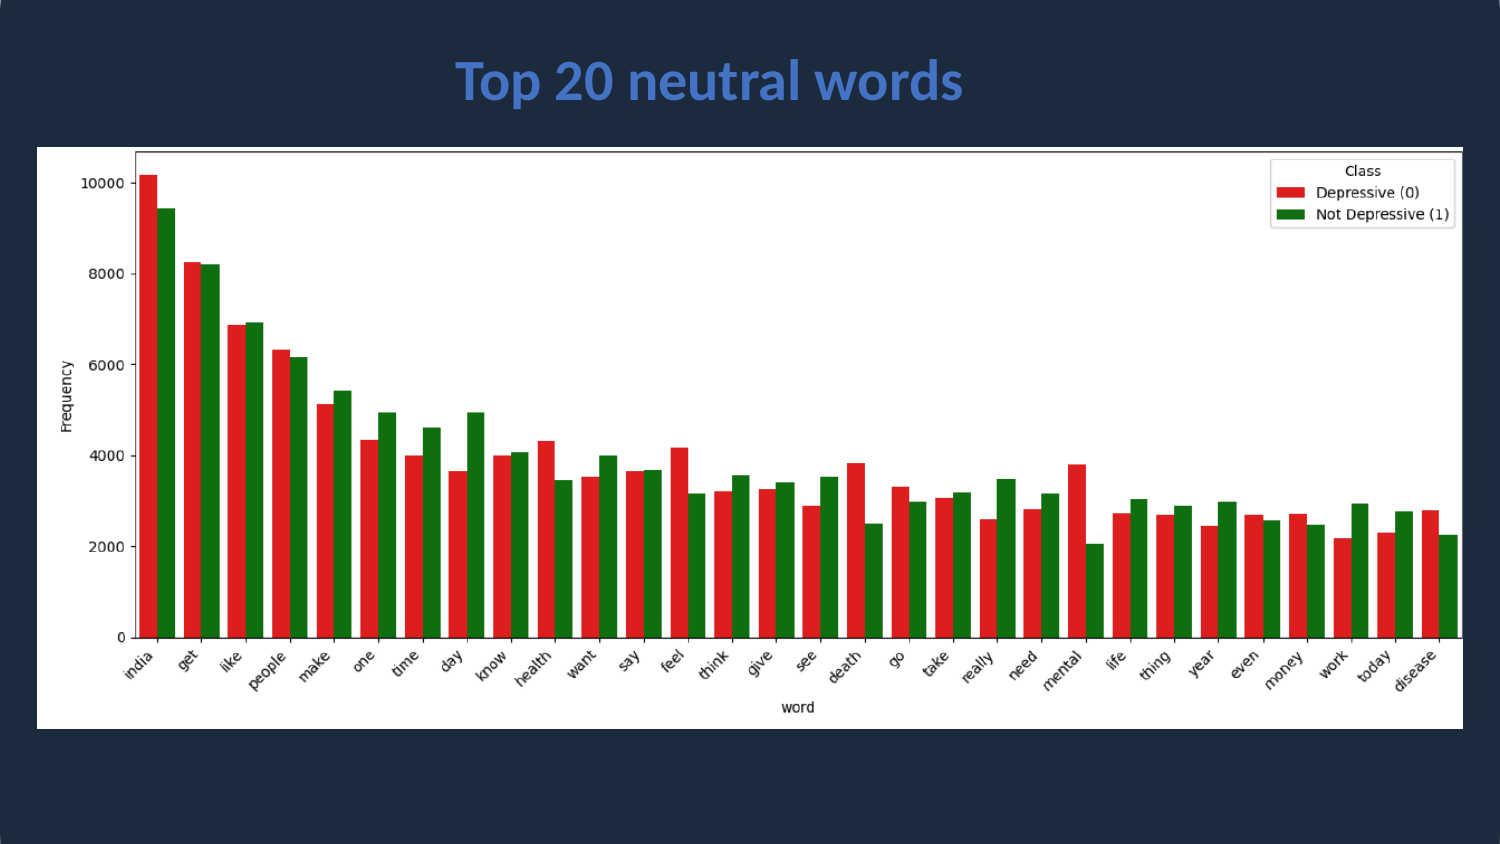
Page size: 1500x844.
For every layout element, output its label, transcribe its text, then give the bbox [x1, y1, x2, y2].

text_box Top 20 neutral words [440, 34, 1023, 121]
picture [0, 0, 1500, 844]
